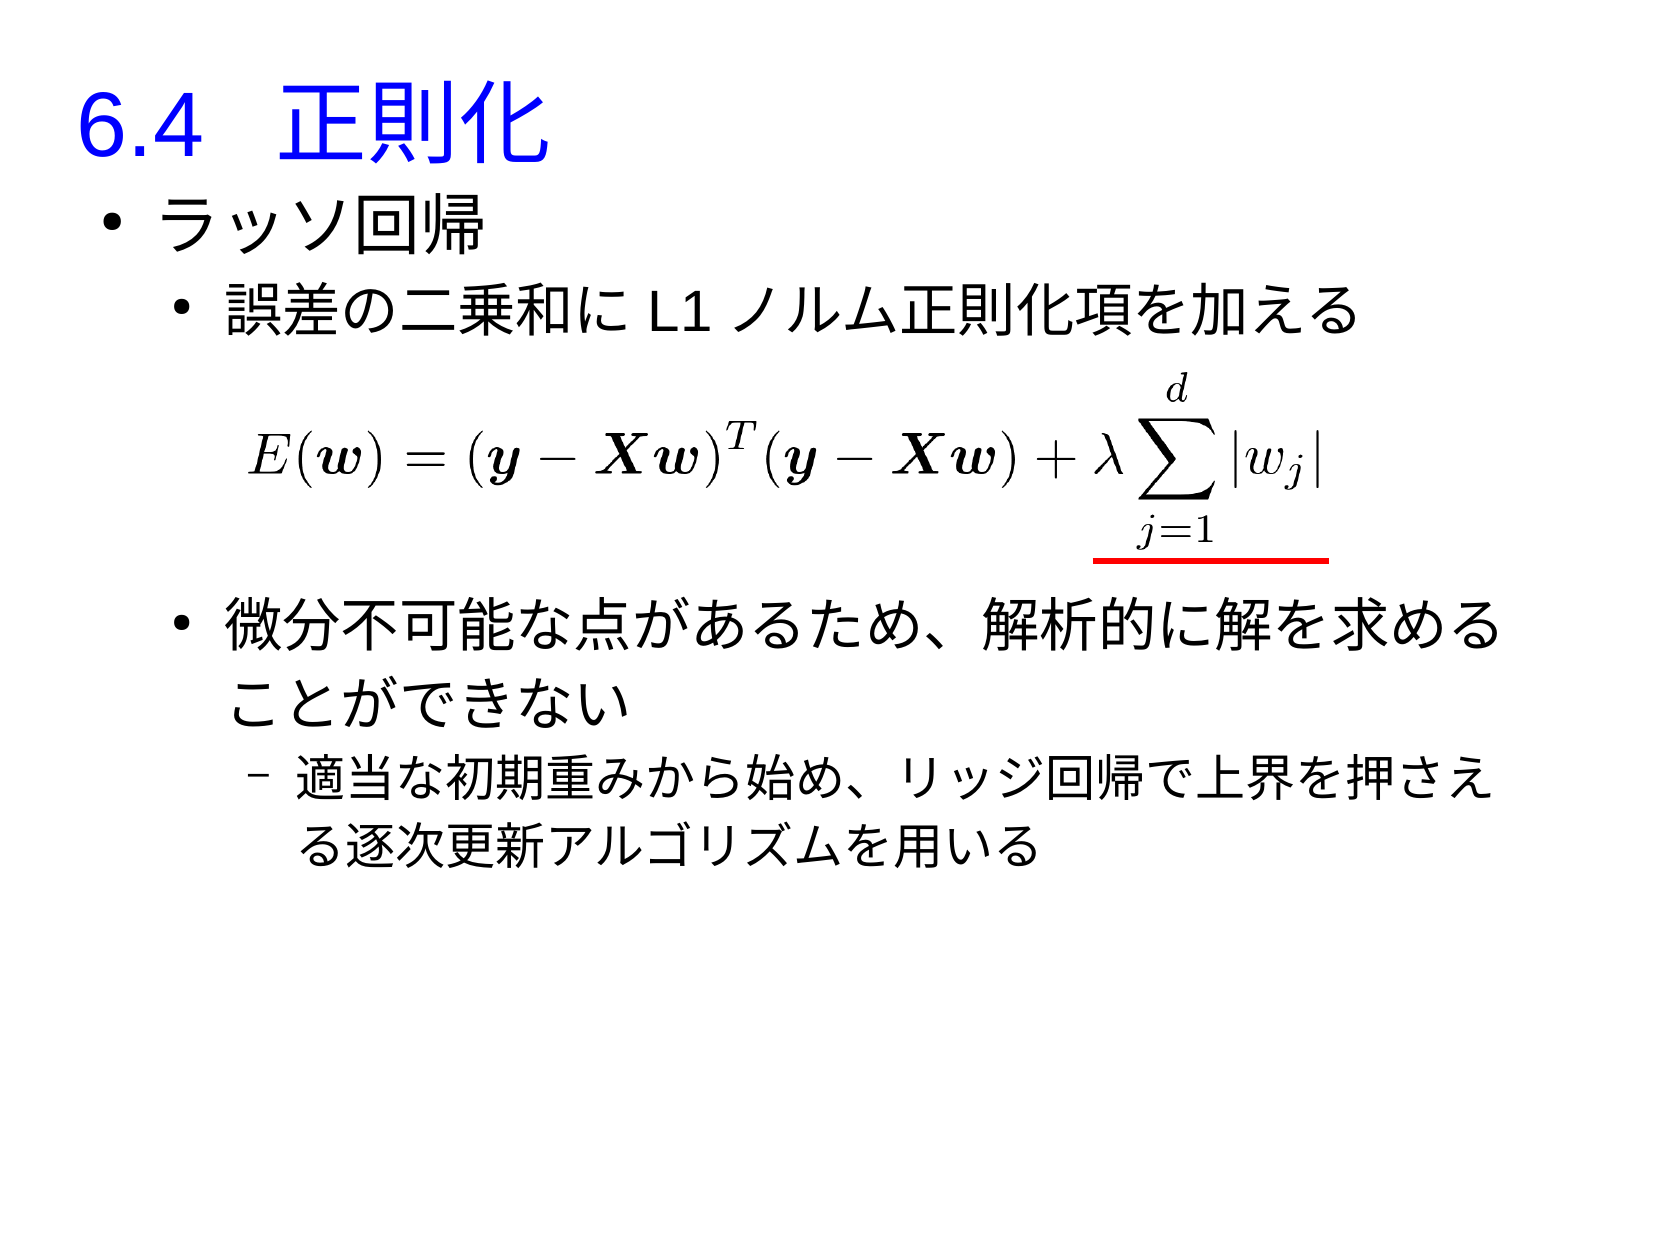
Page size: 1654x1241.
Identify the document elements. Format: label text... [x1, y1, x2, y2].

picture [248, 372, 1319, 550]
list ラッソ回帰 誤差の二乗和にL1ノルム正則化項を加える 微分不可能な点があるため、解析的に解を求めることができない 適当な初期重みから始め、リッジ回帰で上界を押さえる逐次更新アルゴリズムを用いる [82, 177, 1536, 1013]
title 6.4 正則化 [76, 52, 1565, 190]
